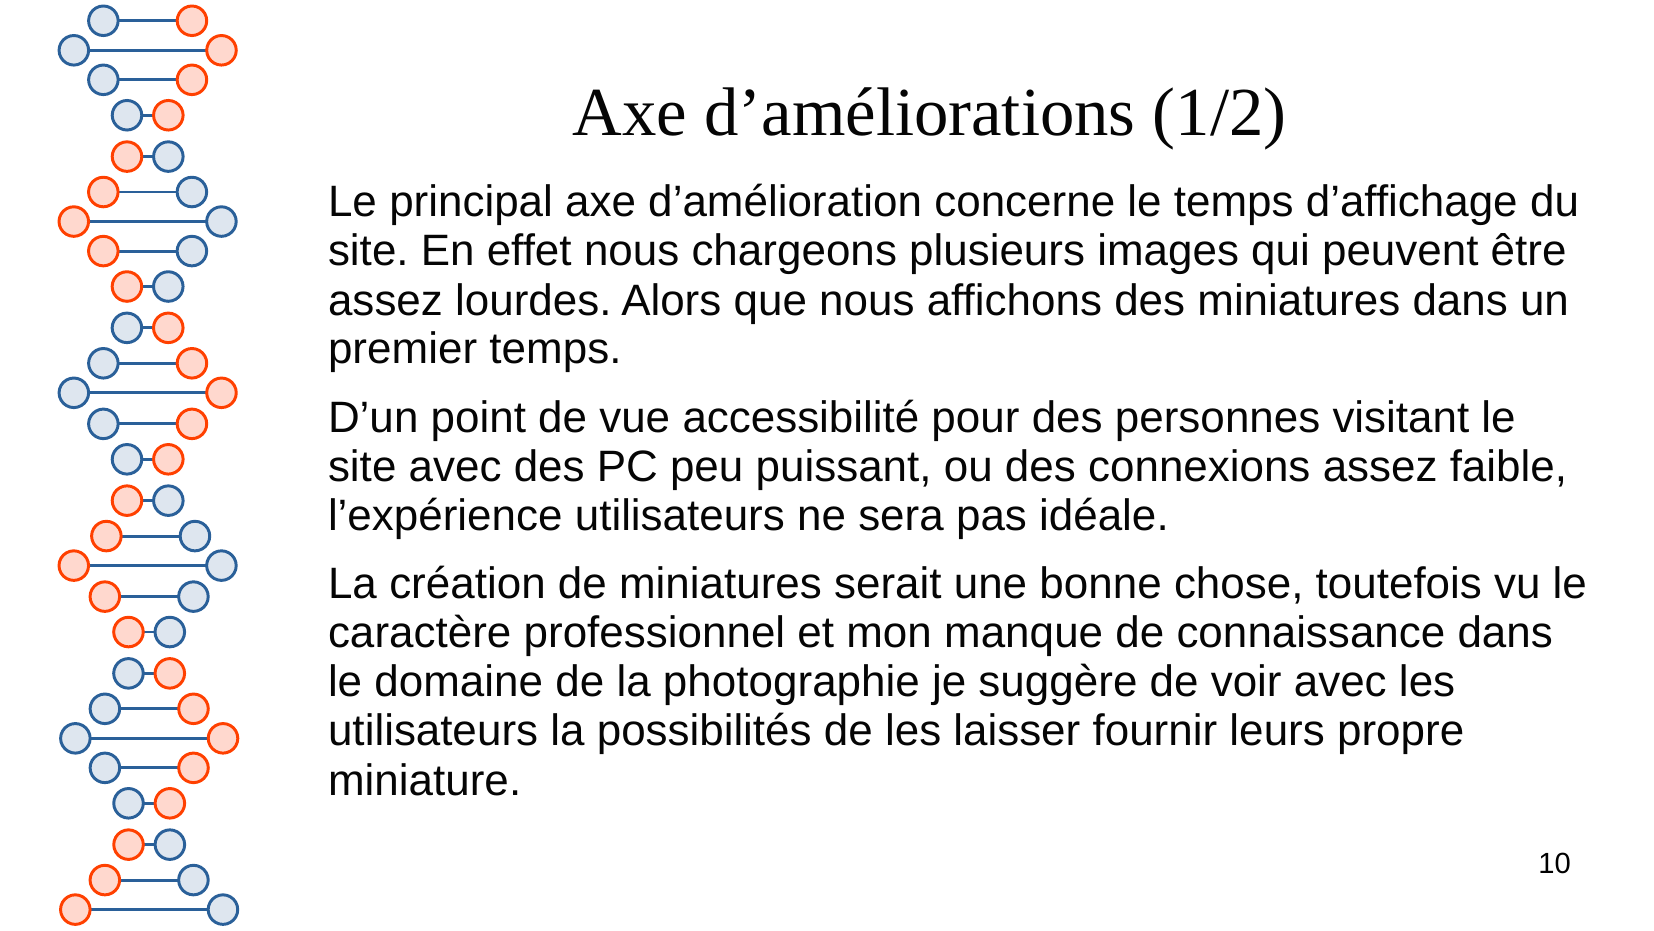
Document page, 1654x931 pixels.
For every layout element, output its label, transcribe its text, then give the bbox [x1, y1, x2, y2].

list Le principal axe d’amélioration concerne le temps d’affichage du site. En effet nous chargeons plusieurs images qui peuvent être assez lourdes. Alors que nous affichons des miniatures dans un premier temps. D’un point de vue accessibilité pour des personnes visitant le site avec des PC peu puissant, ou des connexions assez faible, l’expérience utilisateurs ne sera pas idéale. La création de miniatures serait une bonne chose, toutefois vu le caractère professionnel et mon manque de connaissance dans le domaine de la photographie je suggère de voir avec les utilisateurs la possibilités de les laisser fournir leurs propre miniature. [265, 177, 1595, 806]
title Axe d’améliorations (1/2) [265, 35, 1595, 177]
